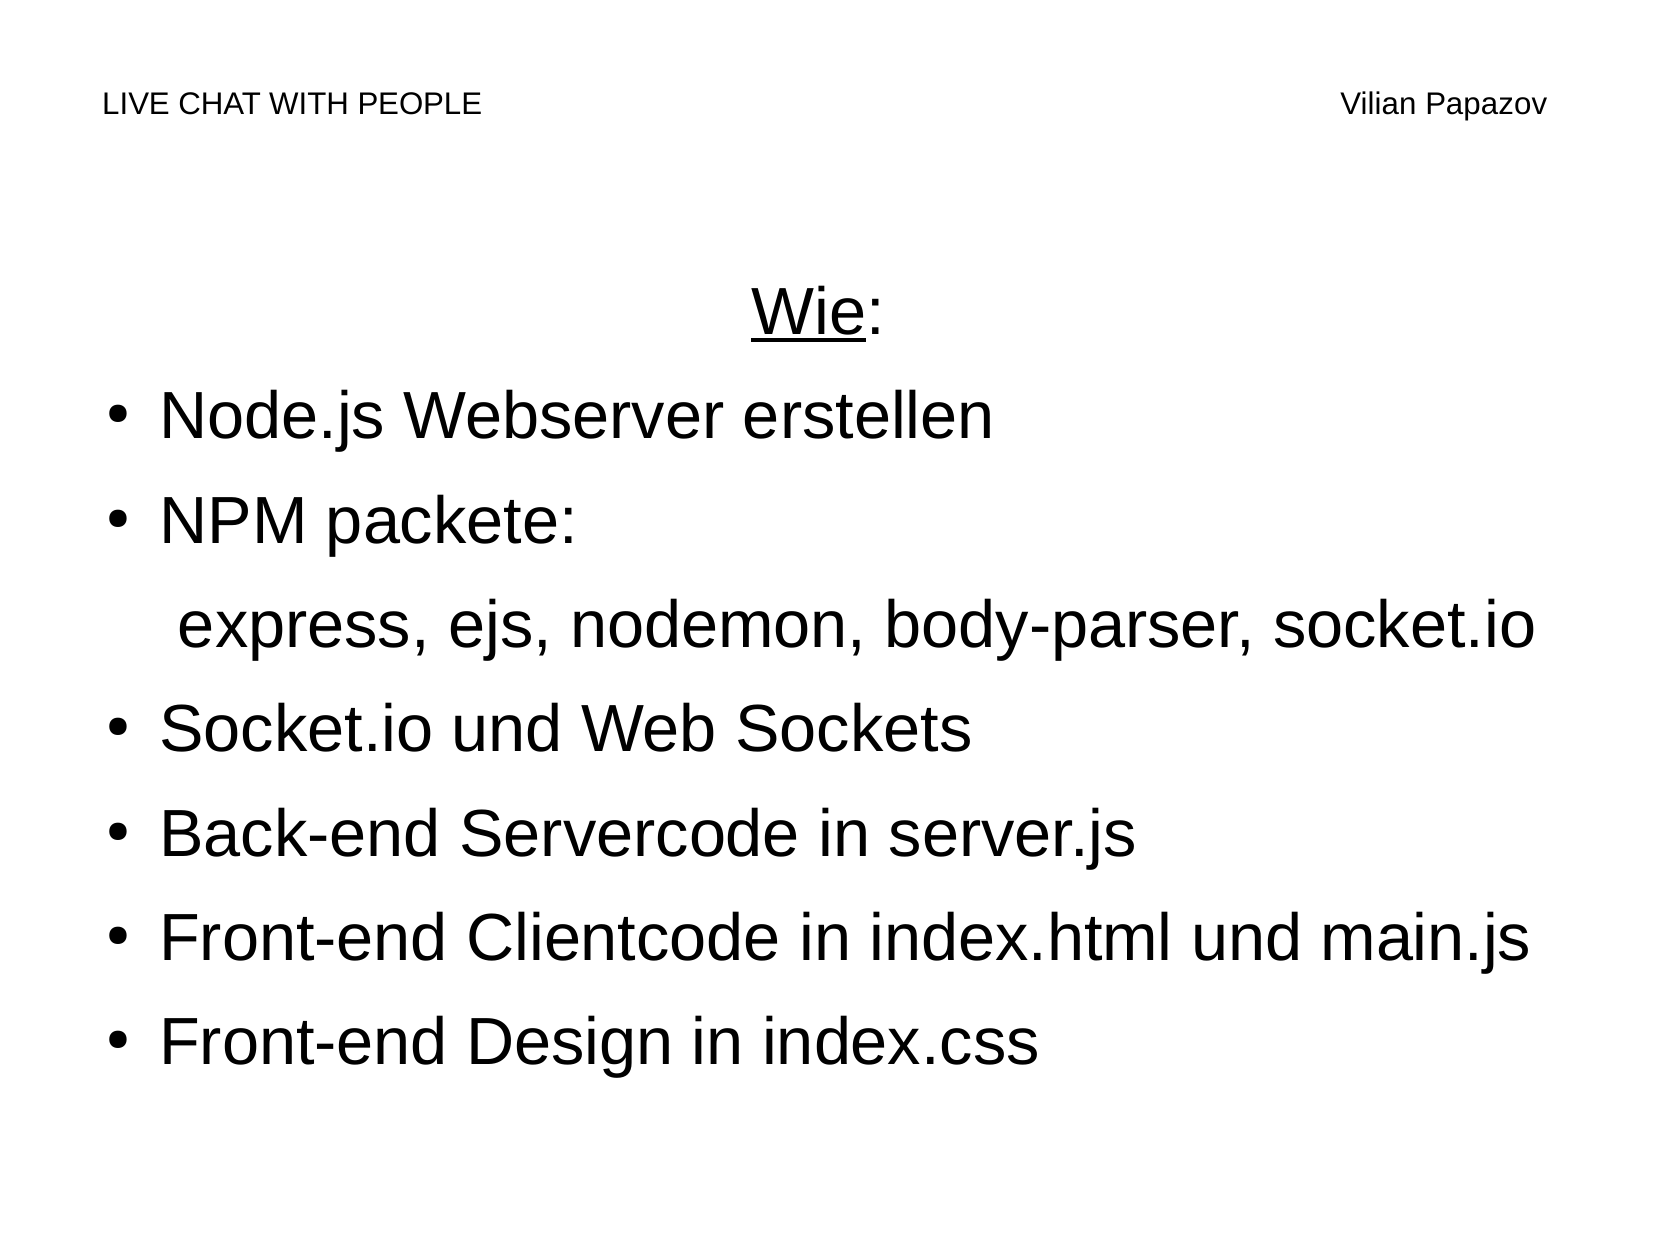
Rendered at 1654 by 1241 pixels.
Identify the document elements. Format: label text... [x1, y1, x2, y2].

title LIVE CHAT WITH PEOPLE [82, 59, 502, 148]
title Vilian Papazov [1234, 59, 1654, 148]
list Wie: Node.js Webserver erstellen NPM packete: express, ejs, nodemon, body-parser, socket.io Socket.io und Web Sockets Back-end Servercode in server.js Front-end Clientcode in index.html und main.js Front-end Design in index.css [88, 274, 1577, 1184]
